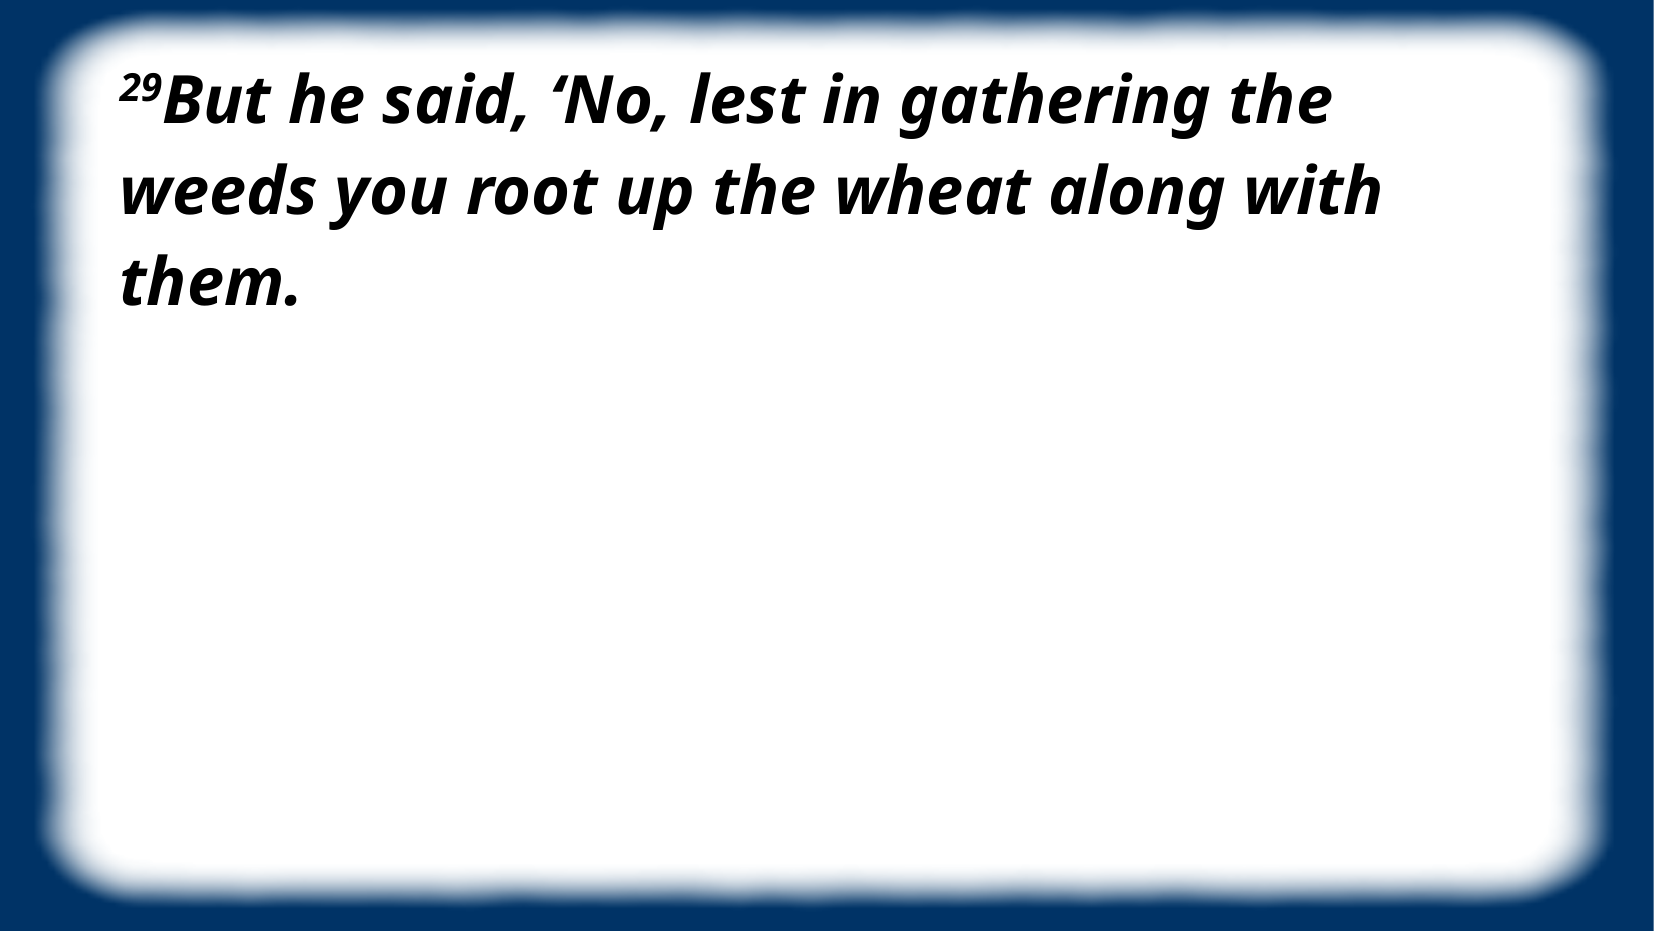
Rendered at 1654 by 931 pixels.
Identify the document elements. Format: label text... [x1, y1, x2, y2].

picture [0, 0, 1654, 931]
text_box 29But he said, ‘No, lest in gathering the weeds you root up the wheat along with them. [105, 45, 1546, 238]
